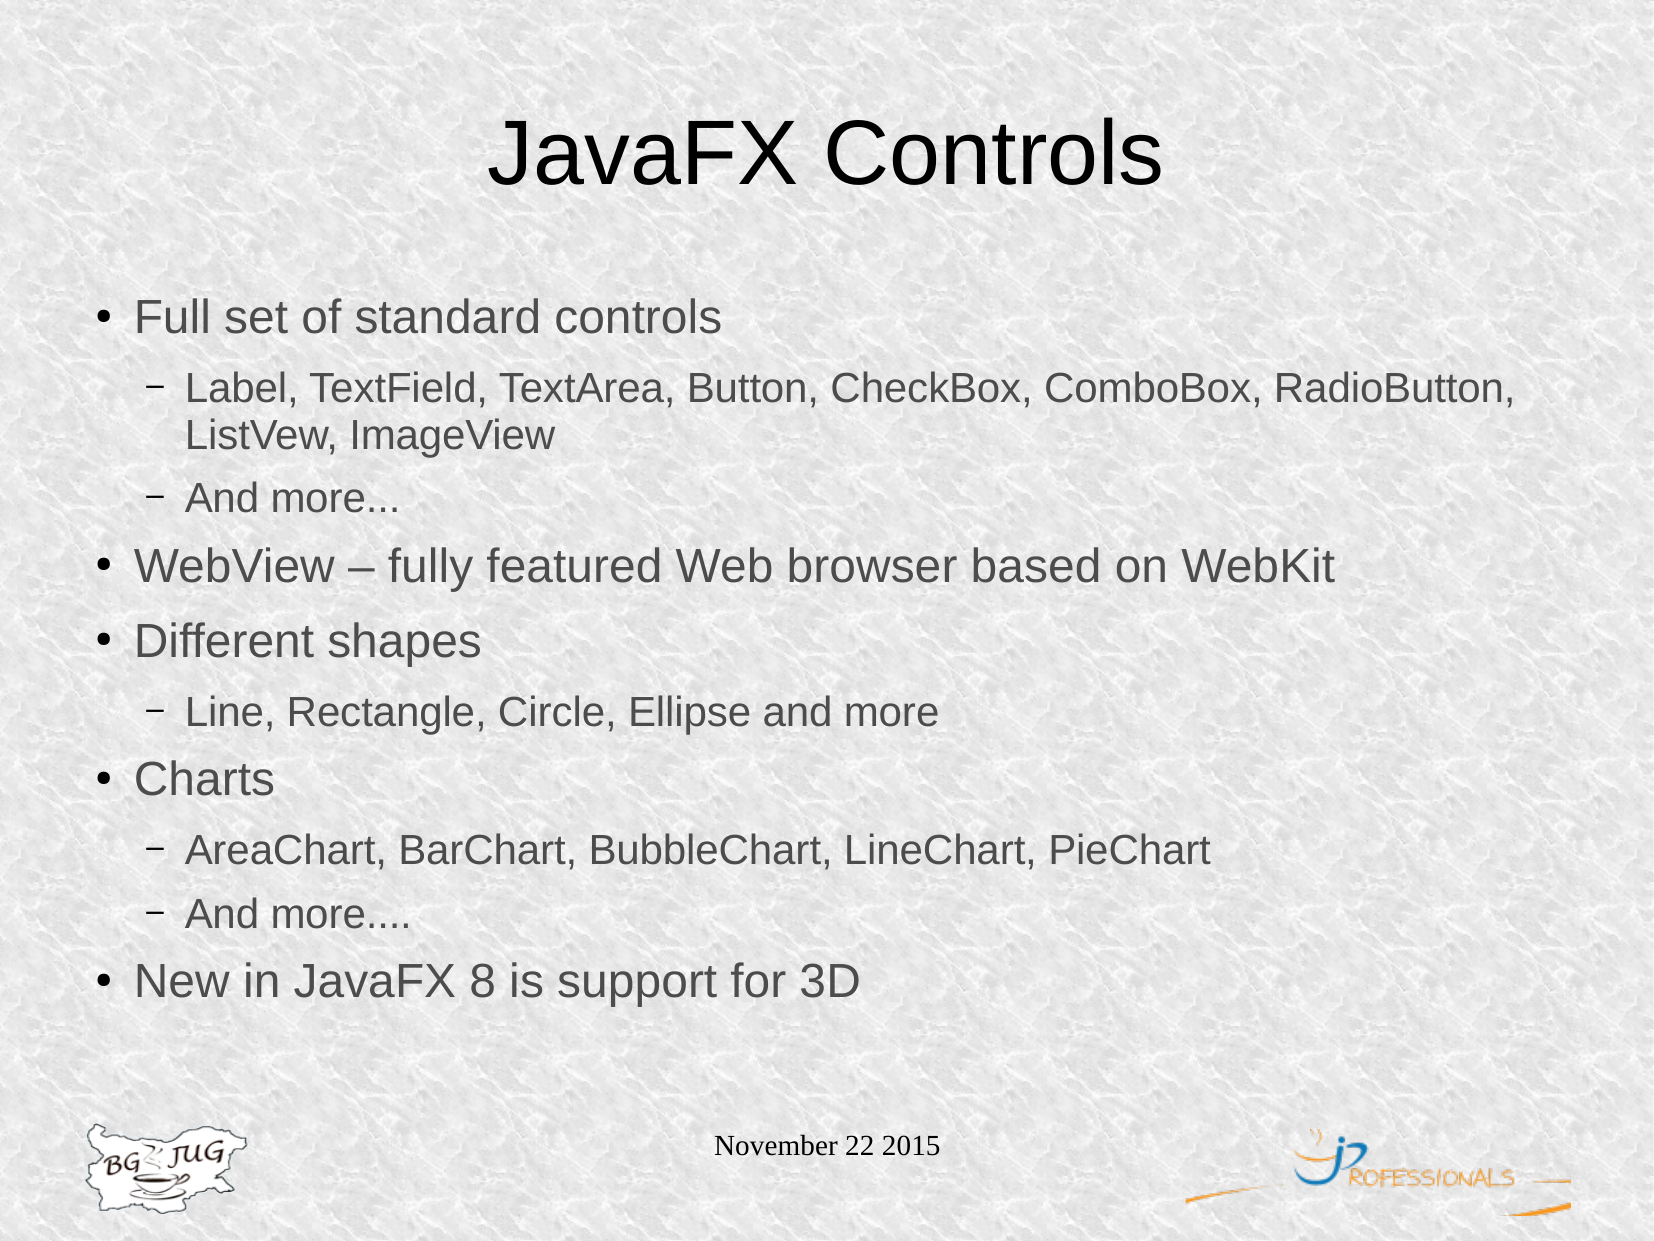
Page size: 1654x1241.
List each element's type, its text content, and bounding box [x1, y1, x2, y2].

title JavaFX Controls [82, 49, 1571, 257]
list Full set of standard controls Label, TextField, TextArea, Button, CheckBox, ComboBox, RadioButton, ListVew, ImageView And more... WebView – fully featured Web browser based on WebKit Different shapes Line, Rectangle, Circle, Ellipse and more Charts AreaChart, BarChart, BubbleChart, LineChart, PieChart And more.... New in JavaFX 8 is support for 3D [82, 290, 1571, 1010]
picture [0, 0, 1654, 1241]
